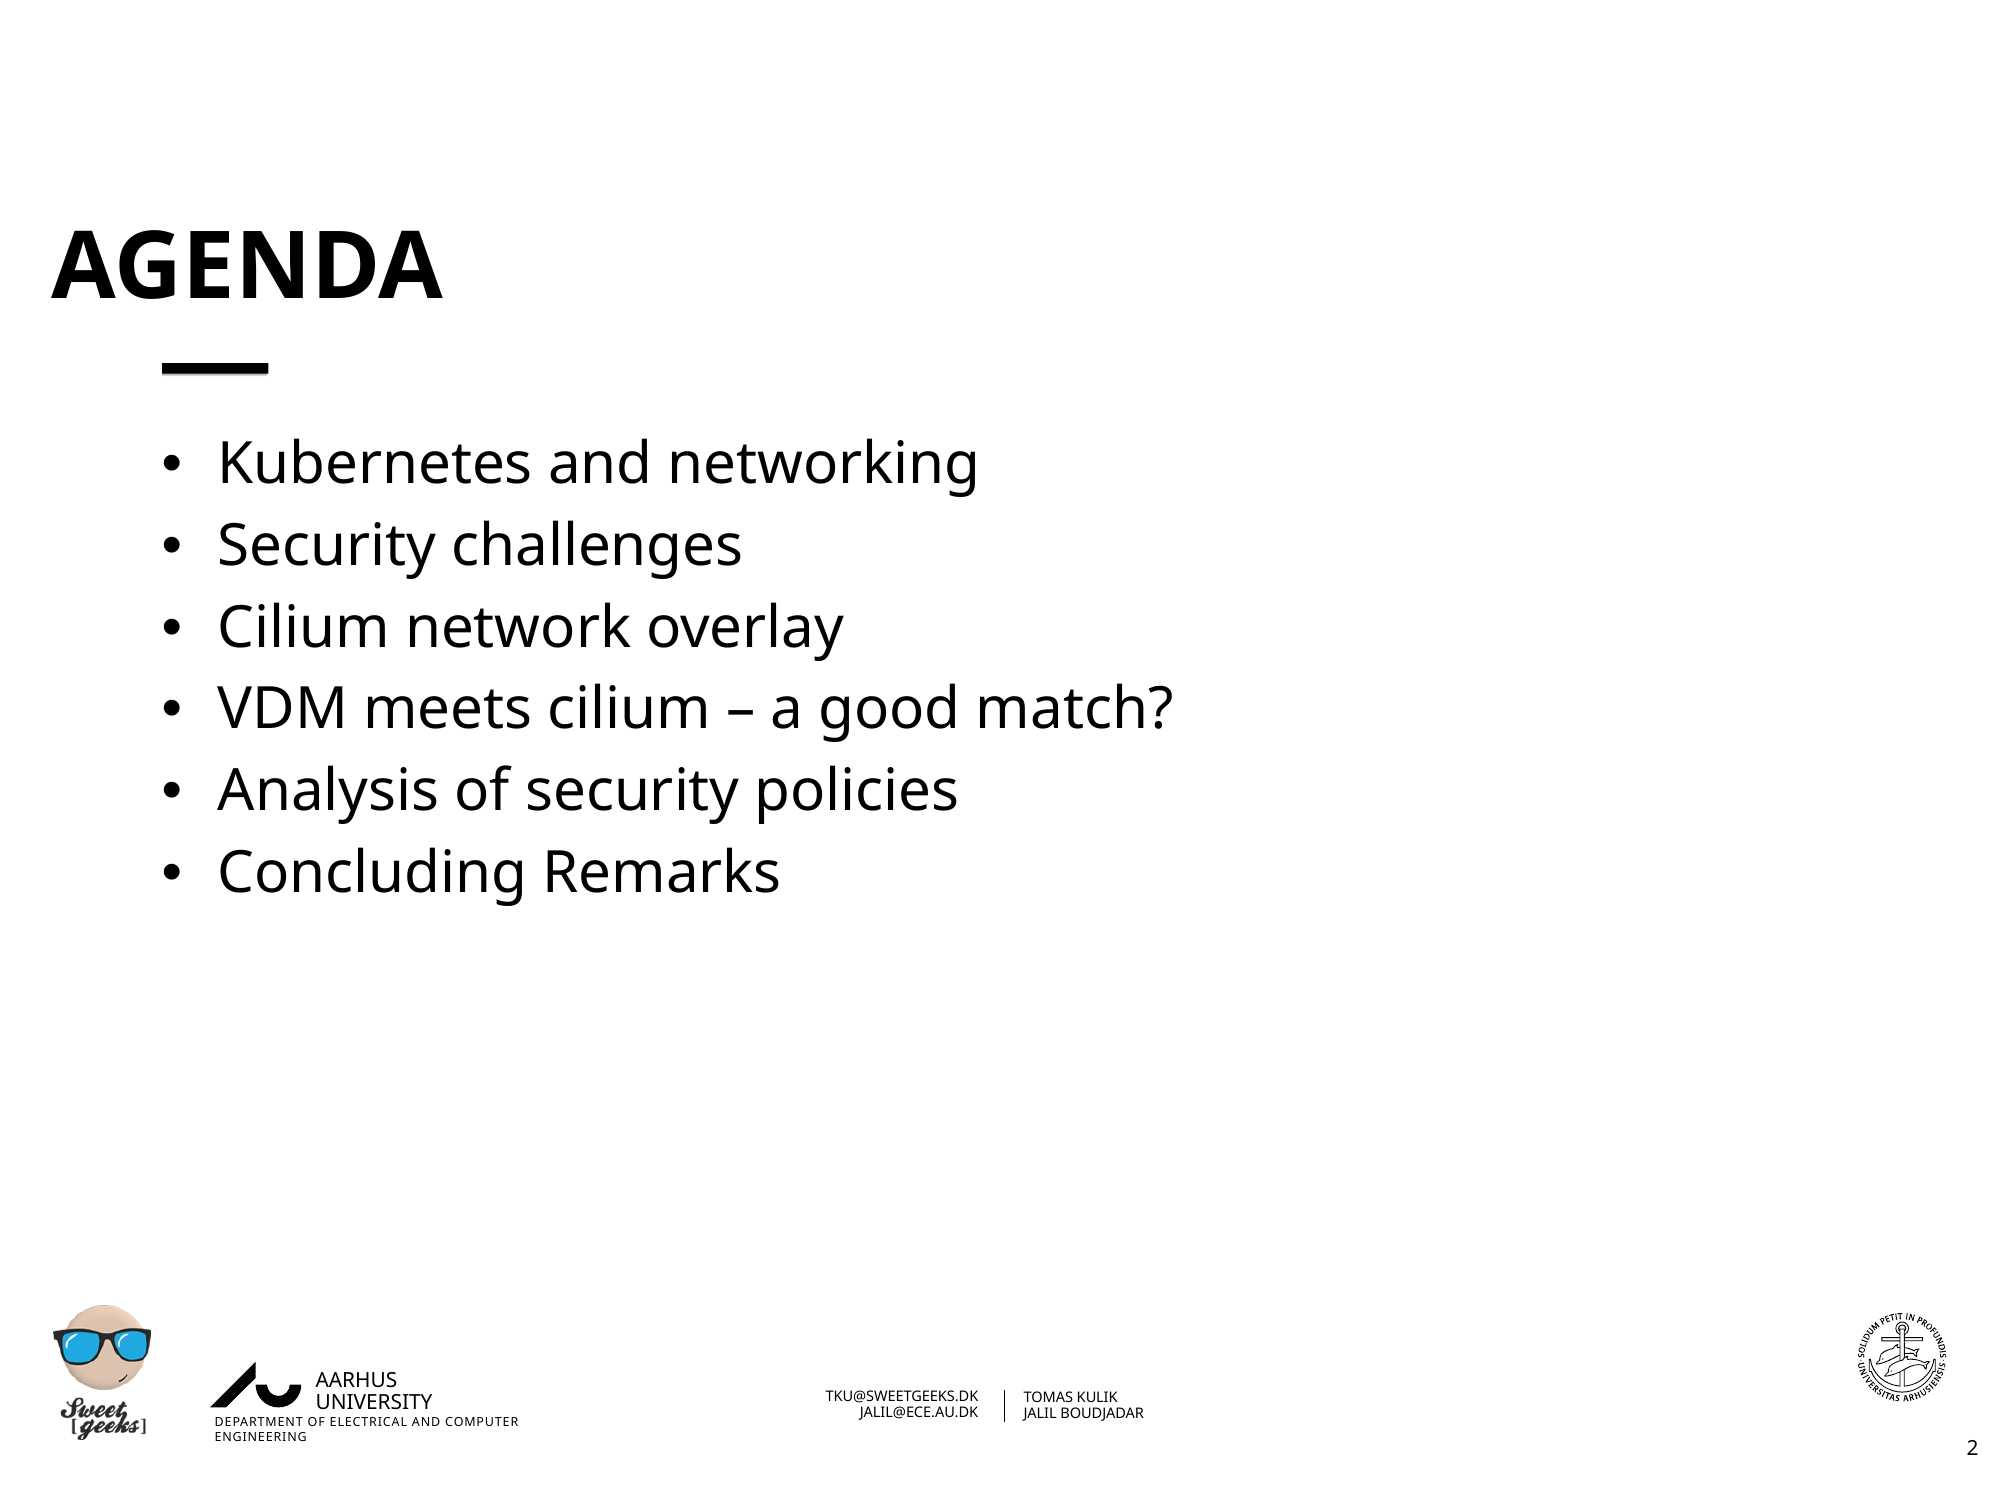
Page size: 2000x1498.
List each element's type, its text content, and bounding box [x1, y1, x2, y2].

title Agenda [51, 32, 1948, 319]
list Kubernetes and networking Security challenges Cilium network overlay VDM meets cilium – a good match? Analysis of security policies Concluding Remarks [161, 428, 1839, 1289]
picture [53, 1305, 151, 1440]
slide_number <number> [1937, 1437, 1979, 1463]
